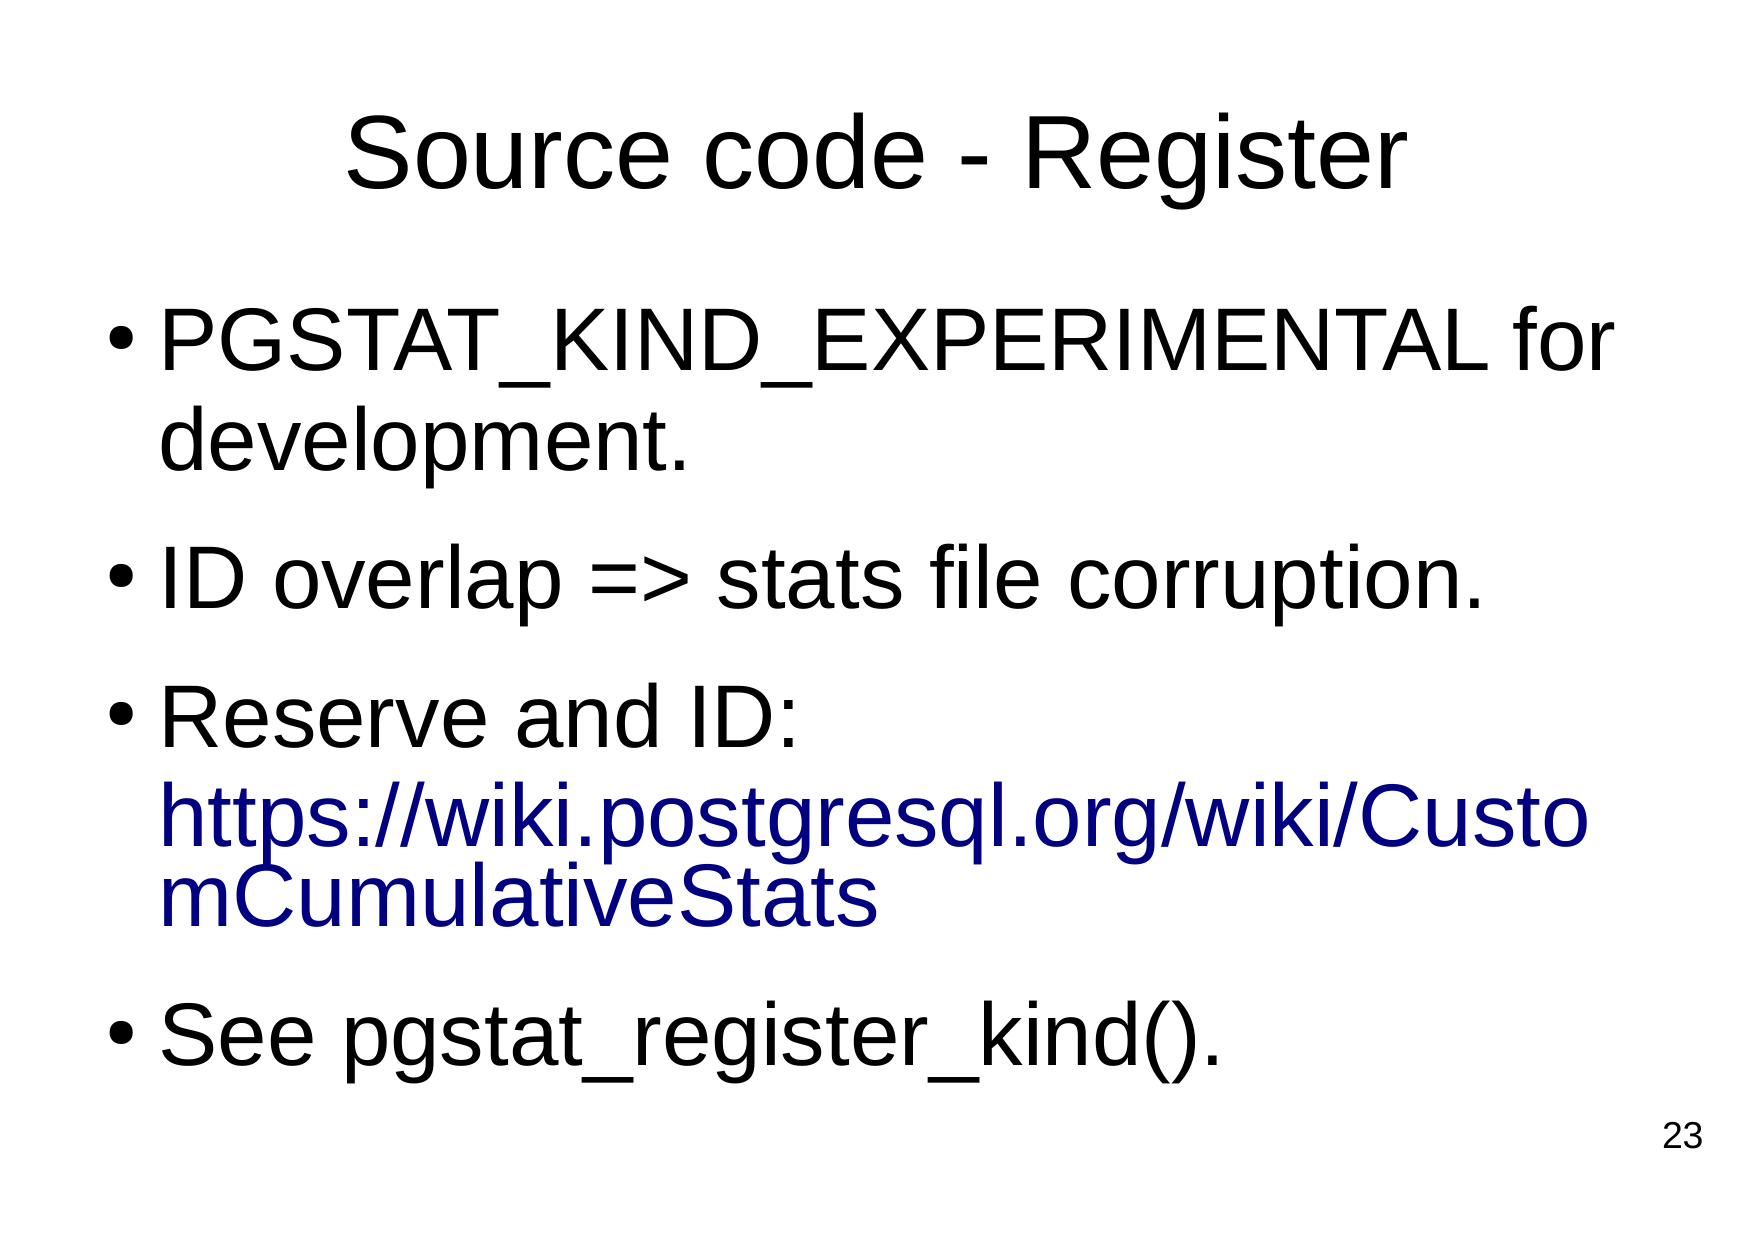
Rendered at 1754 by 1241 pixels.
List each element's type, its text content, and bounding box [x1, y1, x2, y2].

text_box <number> [1447, 1106, 1719, 1201]
title Source code - Register [87, 49, 1667, 257]
list PGSTAT_KIND_EXPERIMENTAL for development. ID overlap => stats file corruption. Reserve and ID: https://wiki.postgresql.org/wiki/CustomCumulativeStats See pgstat_register_kind(). [87, 290, 1667, 1010]
